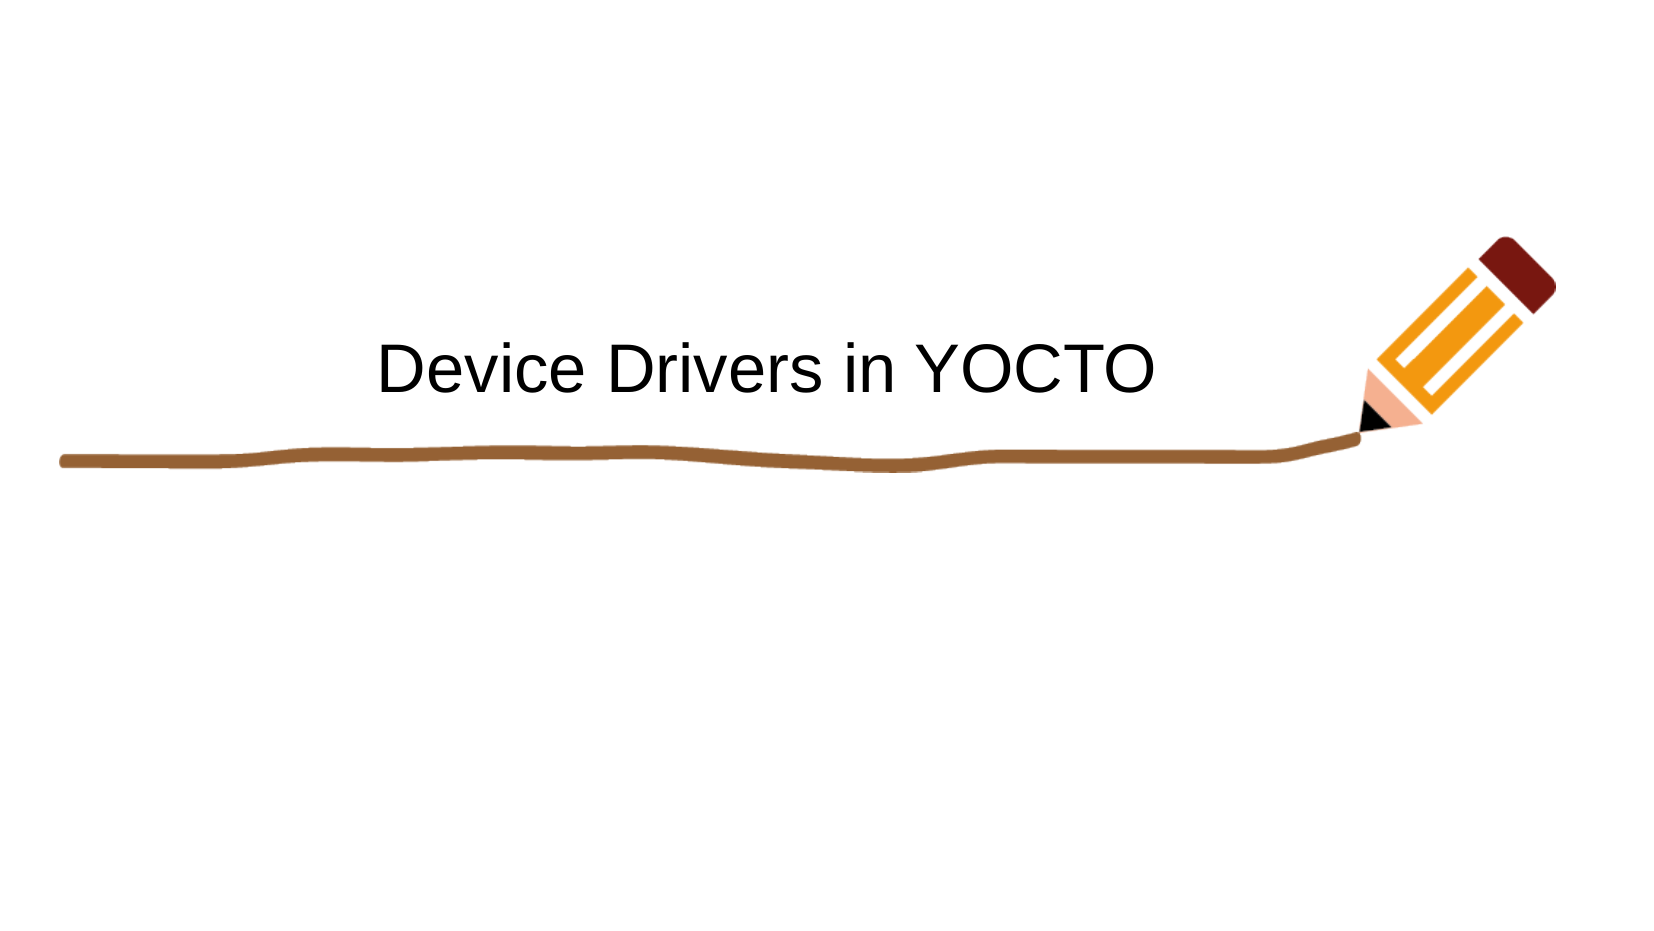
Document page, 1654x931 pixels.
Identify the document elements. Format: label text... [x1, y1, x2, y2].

picture [59, 236, 1556, 473]
title Device Drivers in YOCTO [147, 287, 1388, 451]
